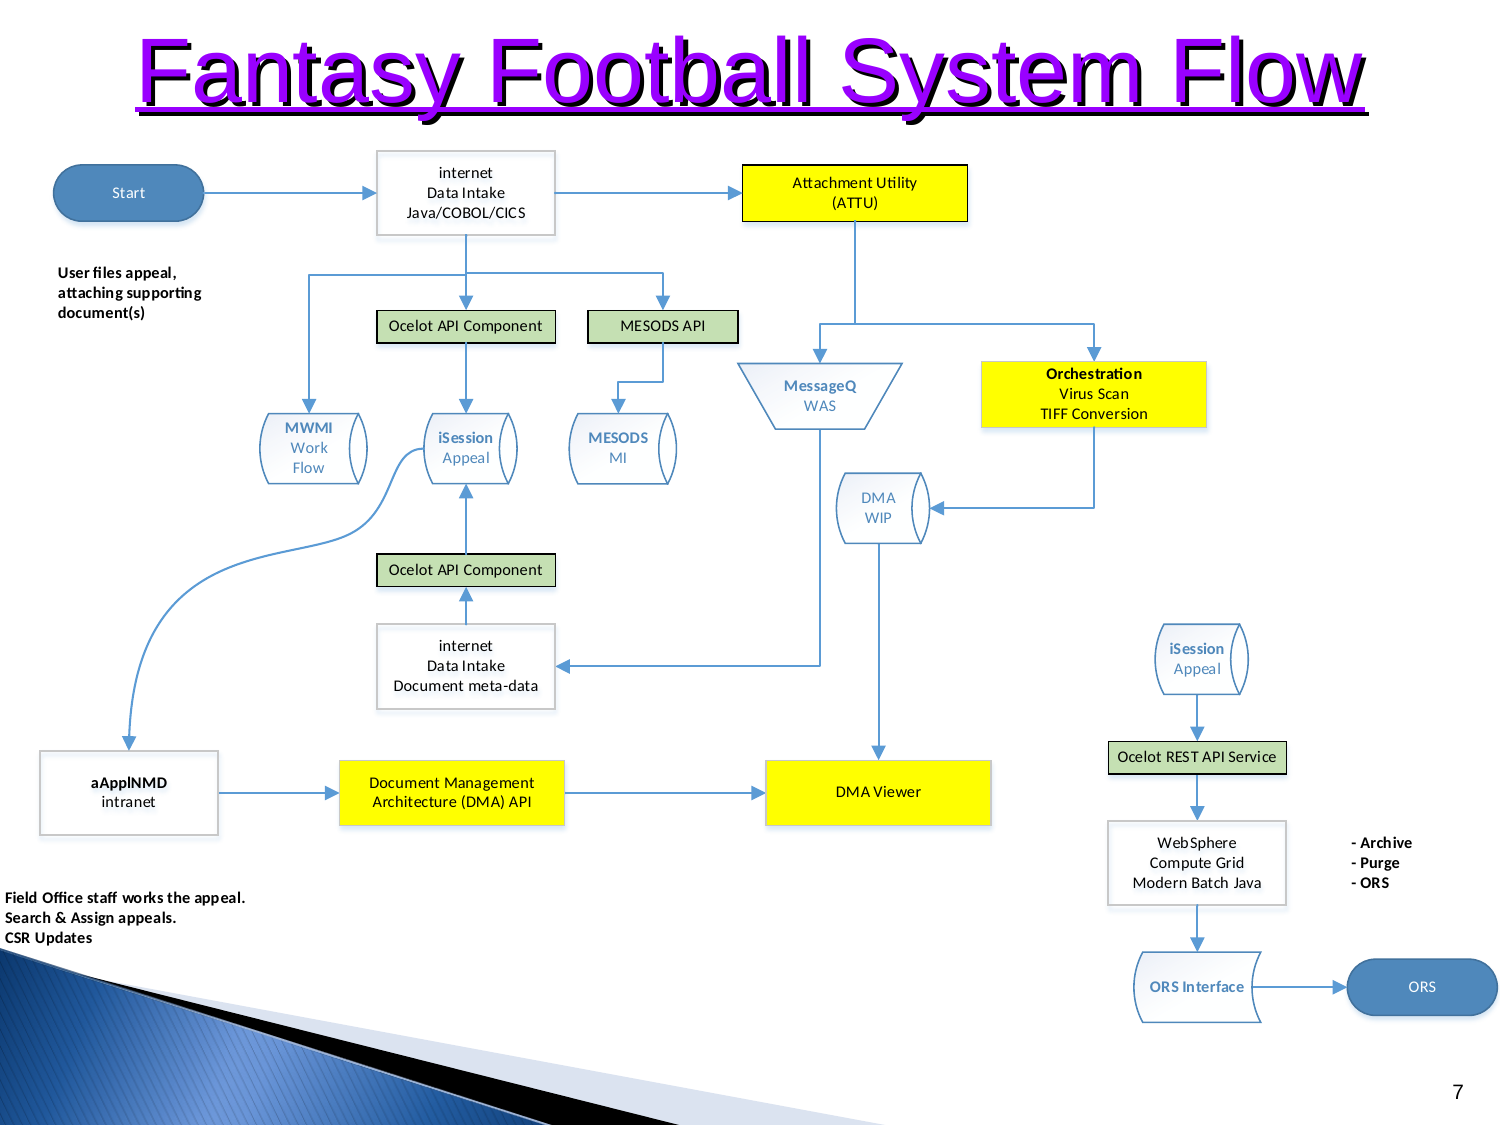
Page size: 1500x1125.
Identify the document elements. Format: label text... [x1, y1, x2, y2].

text_box Fantasy Football System Flow [0, 3, 1500, 238]
picture [0, 238, 1500, 1125]
text_box <number> [1418, 1051, 1479, 1112]
